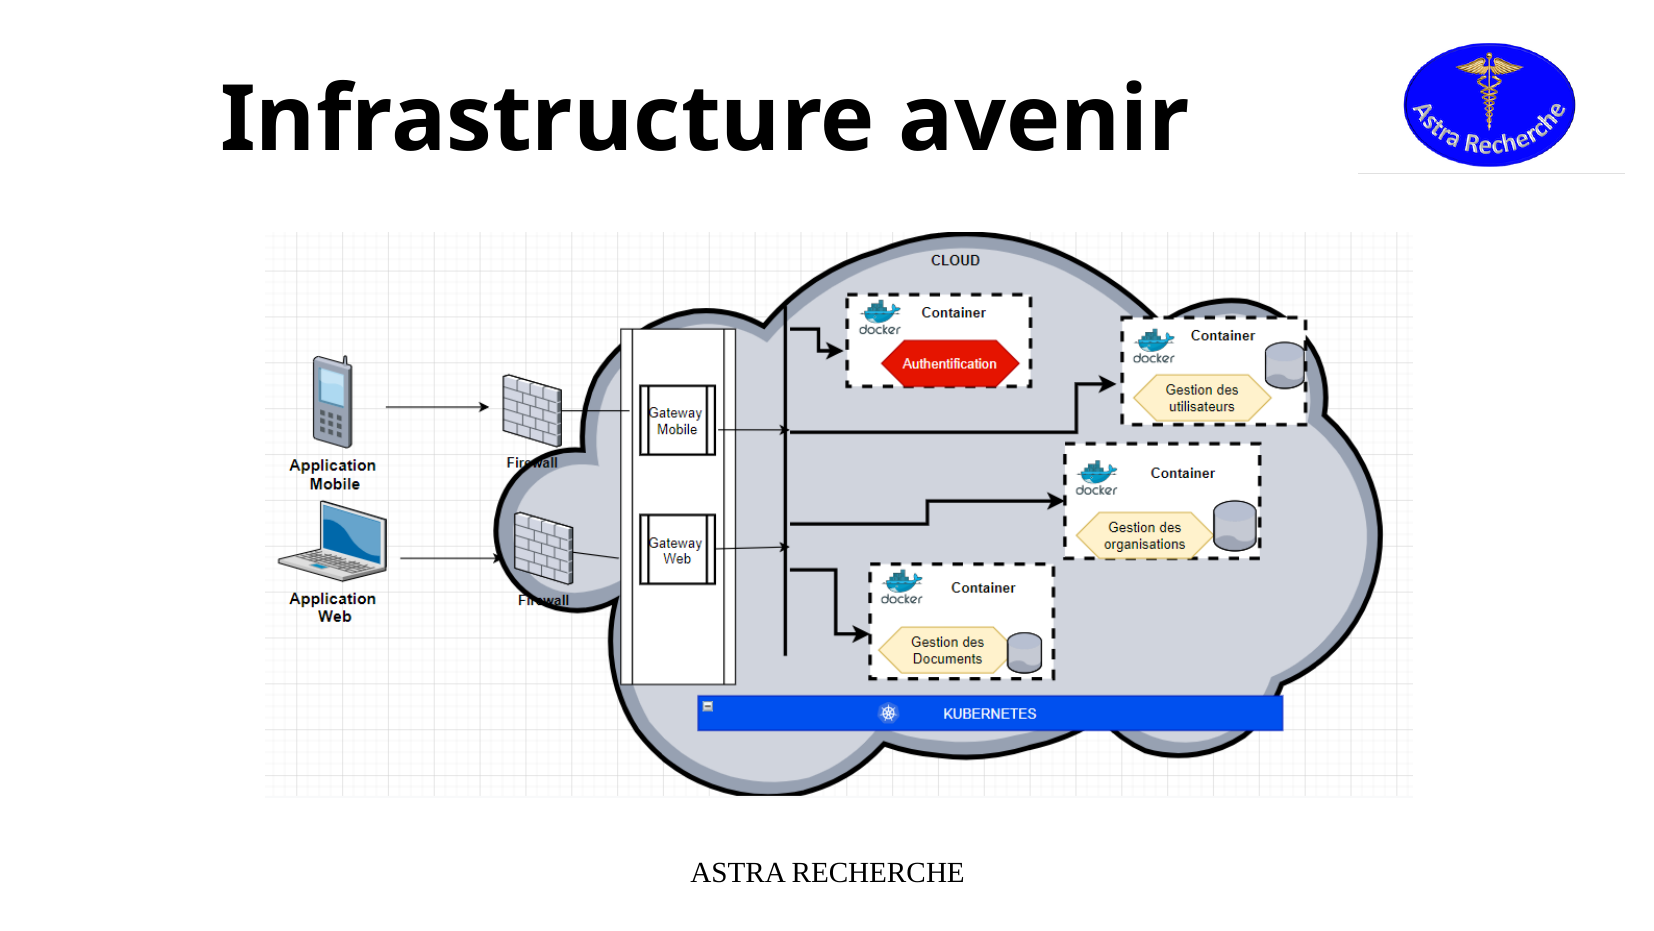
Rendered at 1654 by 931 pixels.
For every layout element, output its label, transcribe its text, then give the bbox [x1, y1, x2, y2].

title Infrastructure avenir [82, 37, 1329, 193]
picture [265, 232, 1413, 798]
picture [1358, 29, 1625, 178]
